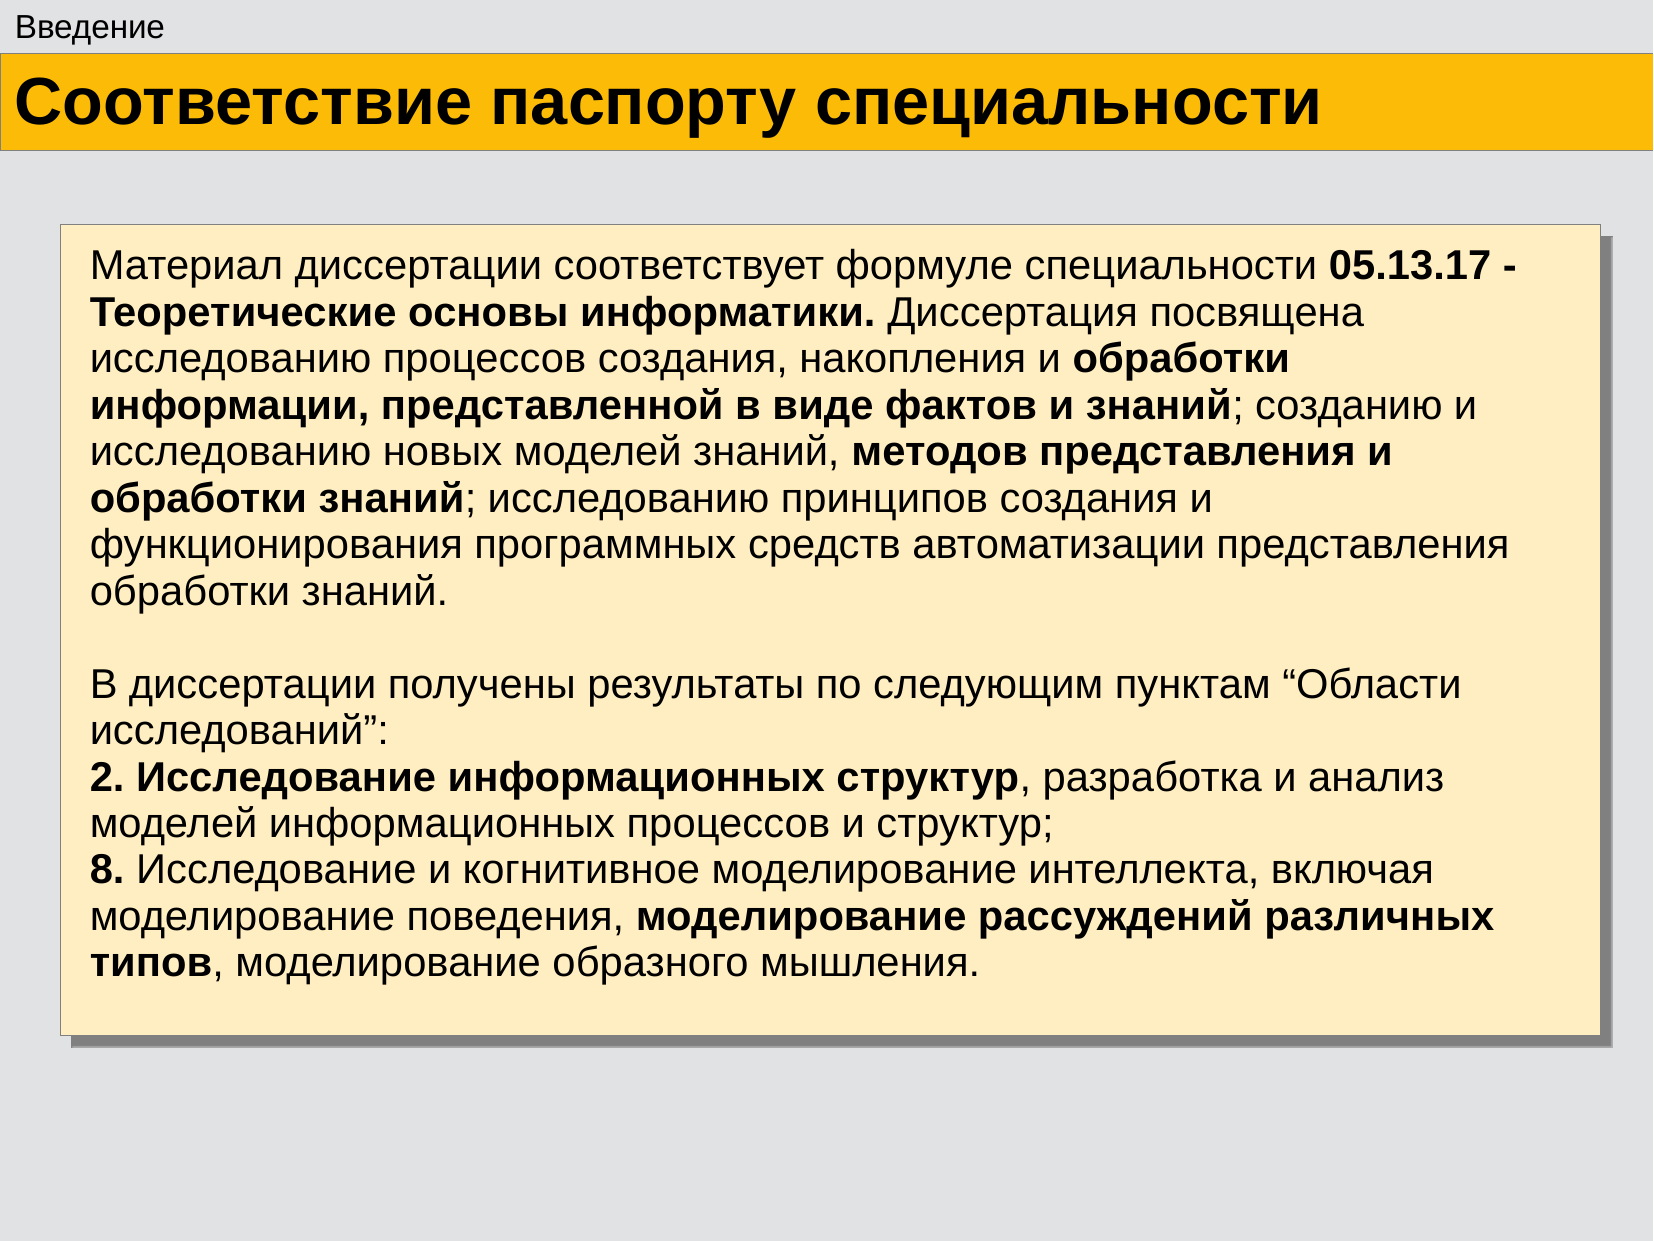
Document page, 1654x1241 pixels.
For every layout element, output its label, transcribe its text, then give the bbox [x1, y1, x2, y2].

text_box Соответствие паспорту специальности [0, 53, 1653, 151]
text_box Введение [0, 1, 157, 58]
text_box Материал диссертации соответствует формуле специальности 05.13.17 - Теоретические основы информатики. Диссертация посвящена исследованию процессов создания, накопления и обработки информации, представленной в виде фактов и знаний; созданию и исследованию новых моделей знаний, методов представления и обработки знаний; исследованию принципов создания и функционирования программных средств автоматизации представления обработки знаний. В диссертации получены результаты по следующим пунктам “Области исследований”: 2. Исследование информационных структур, разработка и анализ моделей информационных процессов и структур; 8. Исследование и когнитивное моделирование интеллекта, включая моделирование поведения, моделирование рассуждений различных типов, моделирование образного мышления. [75, 234, 1591, 1046]
text_box [60, 224, 1601, 1036]
